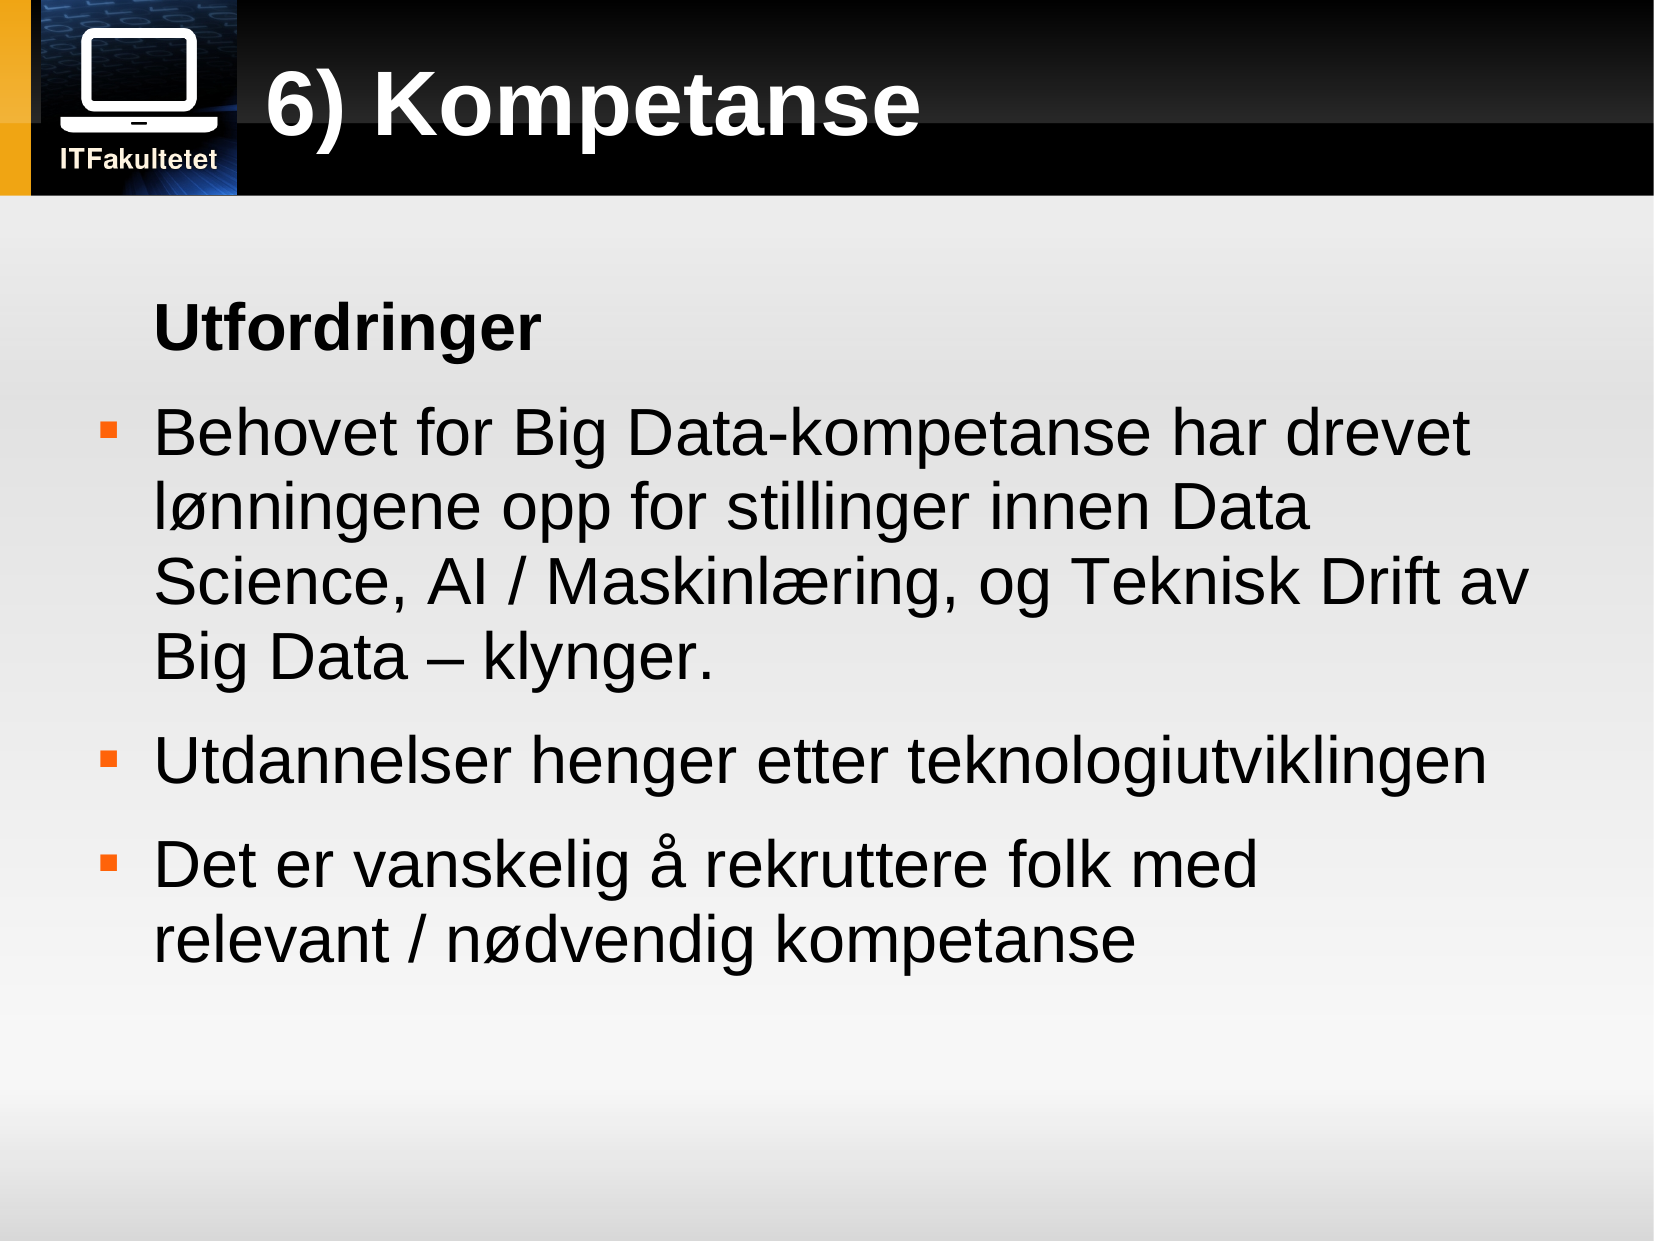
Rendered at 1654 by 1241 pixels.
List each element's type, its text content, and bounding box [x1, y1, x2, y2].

picture [0, 0, 1654, 1241]
list Utfordringer Behovet for Big Data-kompetanse har drevet lønningene opp for stillinger innen Data Science, AI / Maskinlæring, og Teknisk Drift av Big Data – klynger. Utdannelser henger etter teknologiutviklingen Det er vanskelig å rekruttere folk med relevant / nødvendig kompetanse [82, 290, 1571, 1167]
title 6) Kompetanse [265, 0, 1565, 208]
